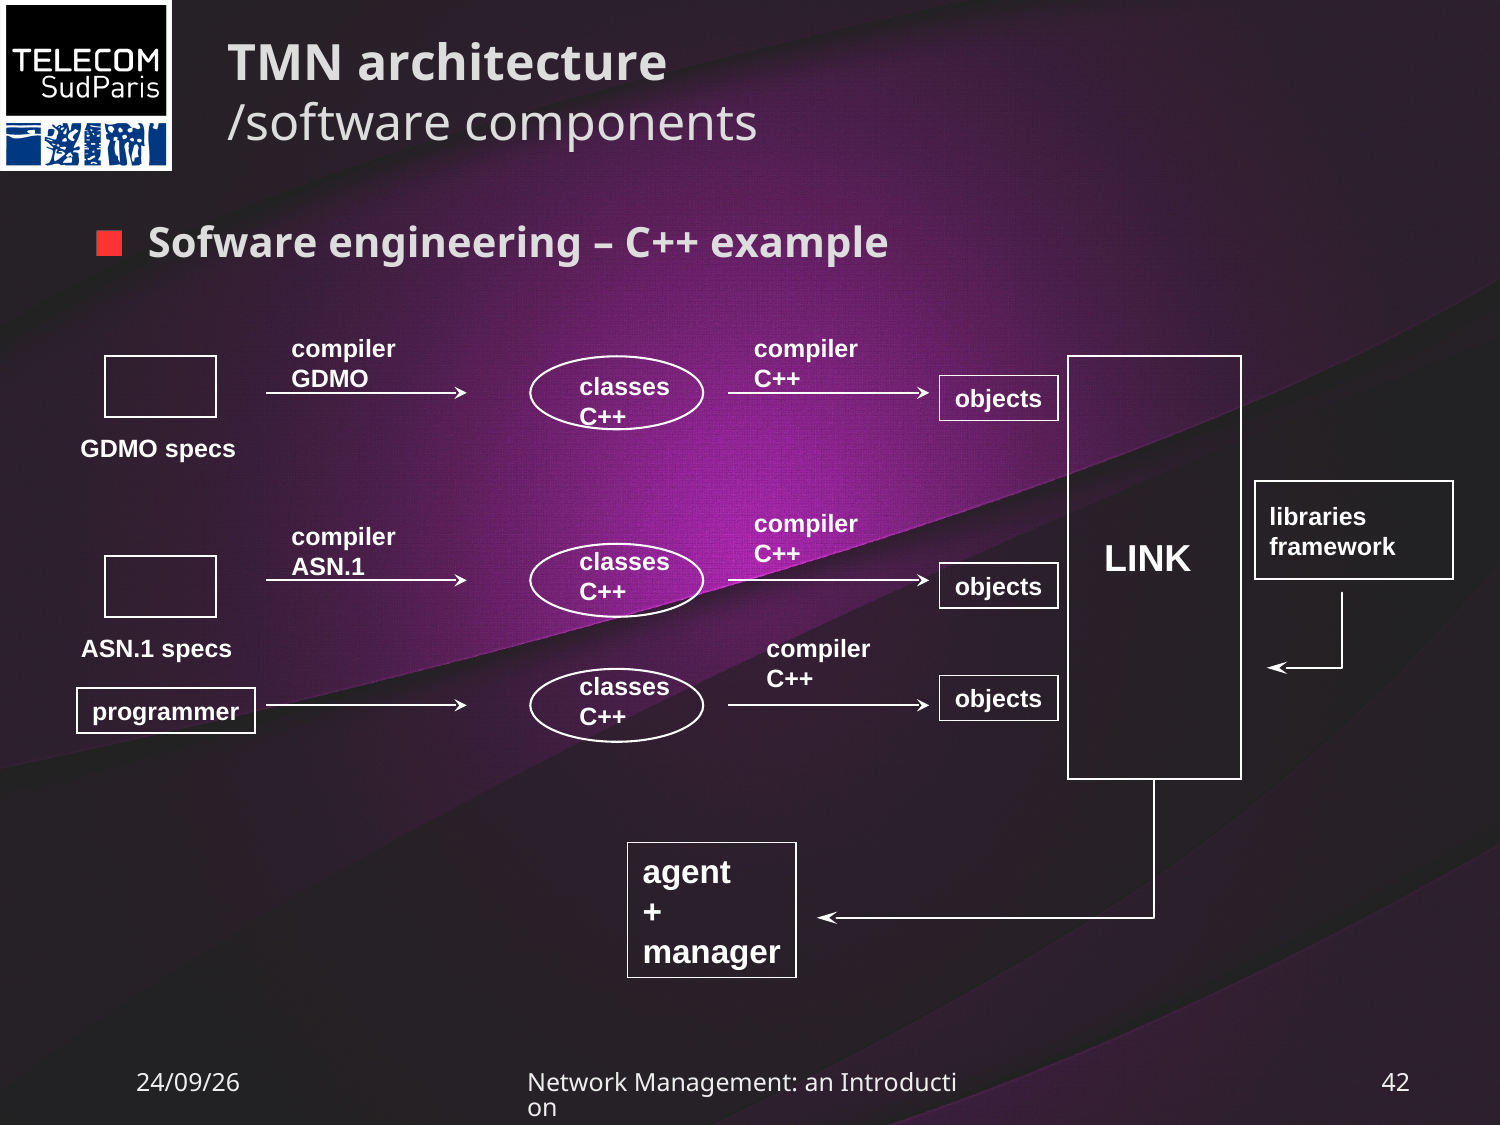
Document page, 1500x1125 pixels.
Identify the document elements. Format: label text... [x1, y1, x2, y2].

list Sofware engineering – C++ example [1256, 482, 1427, 492]
text_box compiler C++ [751, 625, 887, 701]
text_box agent + manager [627, 842, 797, 978]
text_box LINK [1089, 526, 1207, 587]
text_box GDMO specs [65, 425, 252, 471]
text_box compiler ASN.1 [276, 512, 412, 588]
text_box classes C++ [564, 537, 705, 613]
text_box compiler C++ [738, 500, 874, 576]
title TMN architecture /software components [212, 22, 1406, 158]
text_box compiler GDMO [276, 325, 412, 401]
picture [0, 0, 1500, 1125]
text_box objects [939, 562, 1058, 608]
text_box compiler C++ [738, 325, 874, 401]
text_box libraries framework [1254, 492, 1434, 568]
text_box objects [939, 375, 1058, 421]
list Sofware engineering – C++ example [76, 207, 1427, 977]
text_box classes C++ [564, 662, 705, 738]
list Sofware engineering – C++ example [1256, 568, 1427, 578]
text_box classes C++ [564, 362, 705, 438]
text_box objects [939, 675, 1058, 721]
text_box ASN.1 specs [65, 625, 249, 671]
text_box programmer [77, 687, 255, 733]
